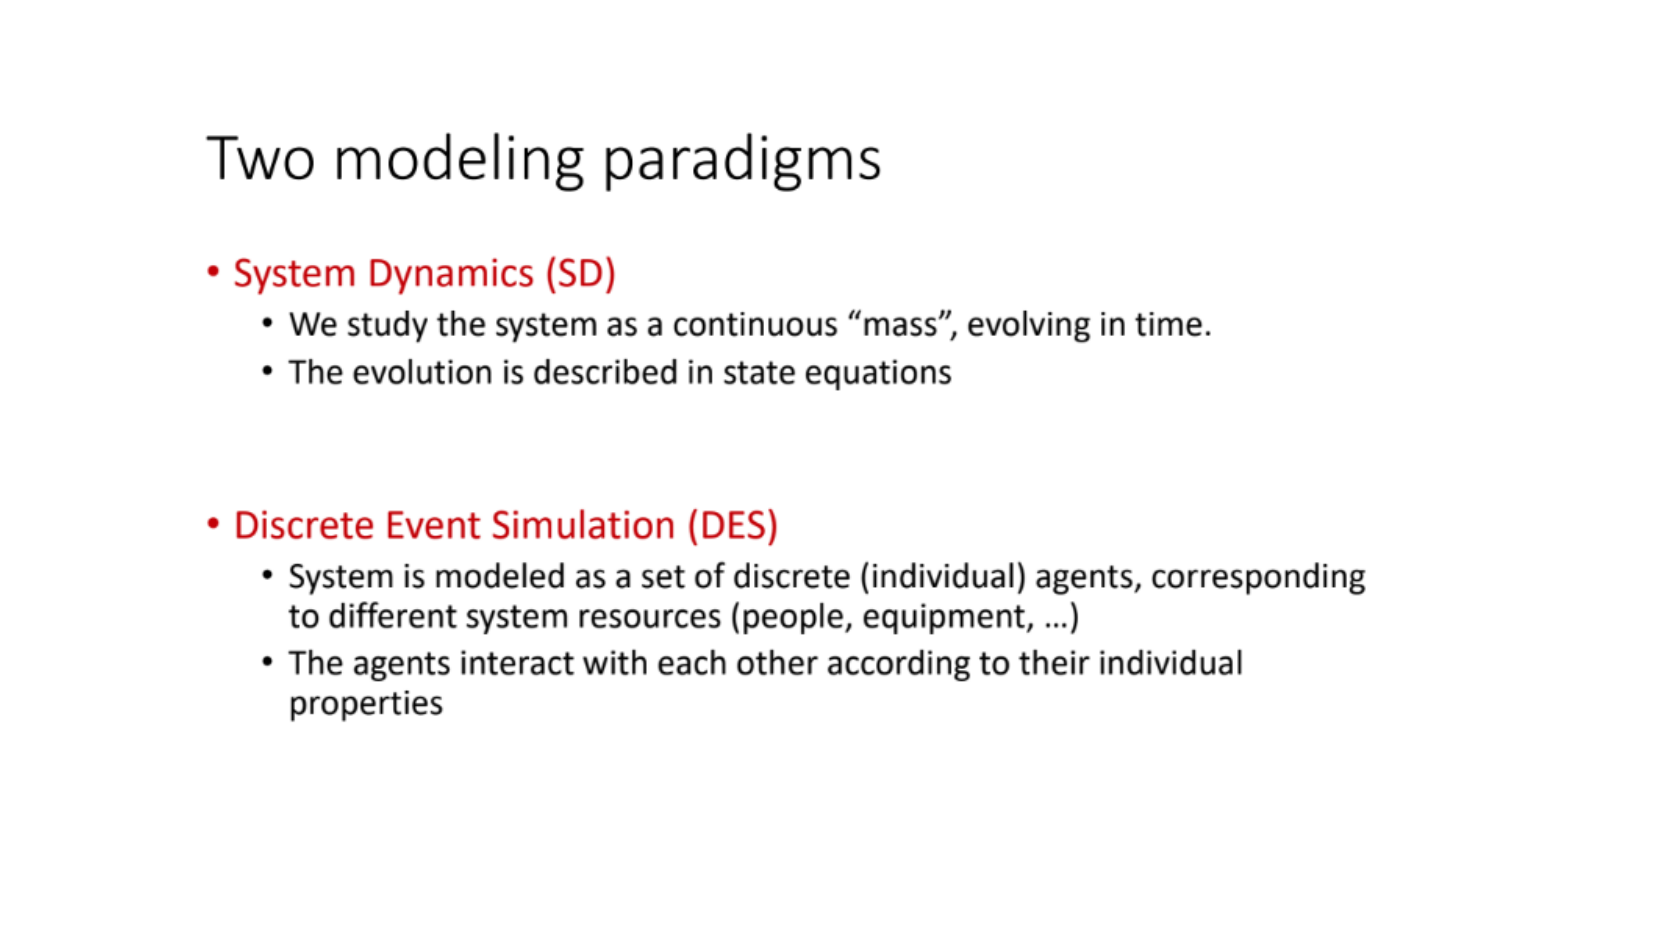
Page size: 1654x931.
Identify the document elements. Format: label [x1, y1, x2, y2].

picture [120, 56, 1508, 781]
